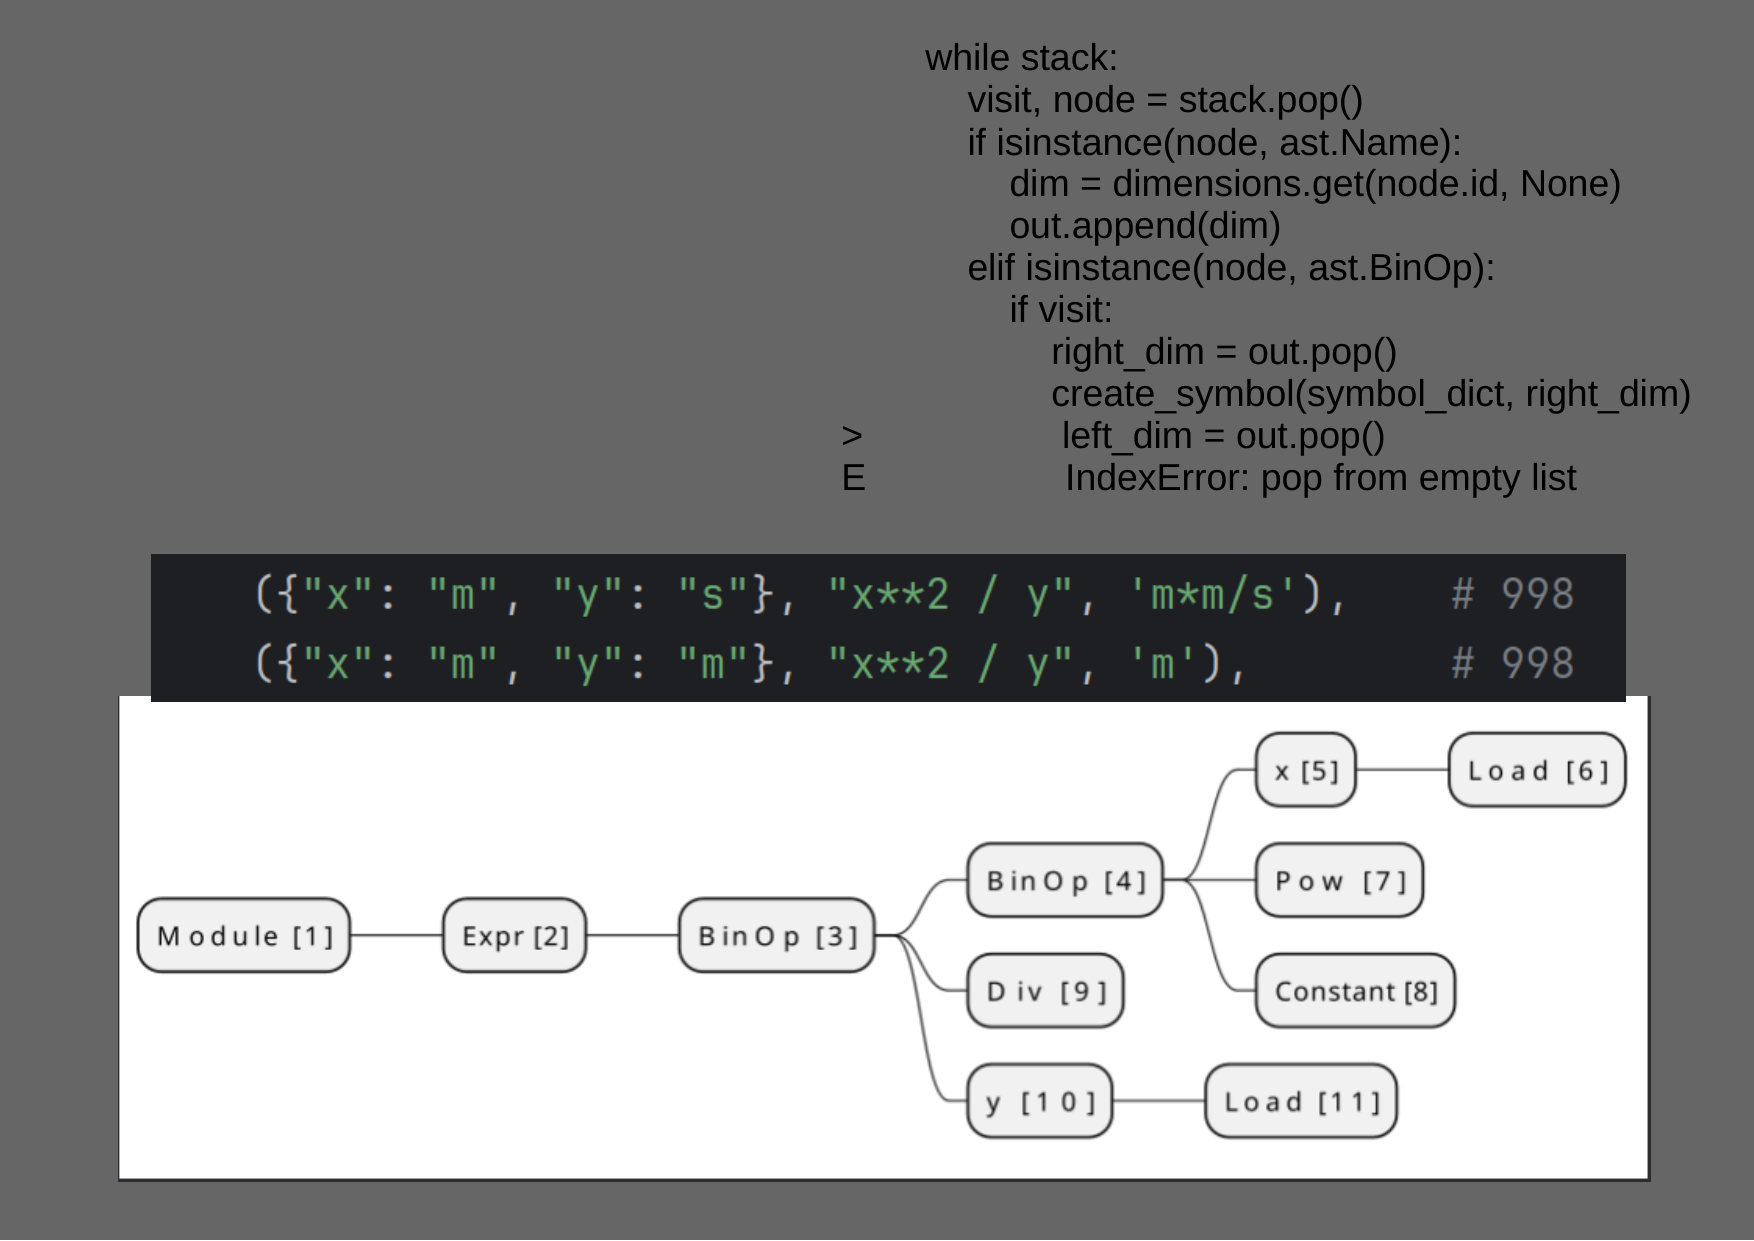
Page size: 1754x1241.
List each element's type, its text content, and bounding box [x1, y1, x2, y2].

picture [118, 554, 1651, 1182]
text_box while stack: visit, node = stack.pop() if isinstance(node, ast.Name): dim = dimensions.get(node.id, None) out.append(dim) elif isinstance(node, ast.BinOp): if visit: right_dim = out.pop() create_symbol(symbol_dict, right_dim) > left_dim = out.pop() E IndexError: pop from empty list [826, 29, 1707, 507]
